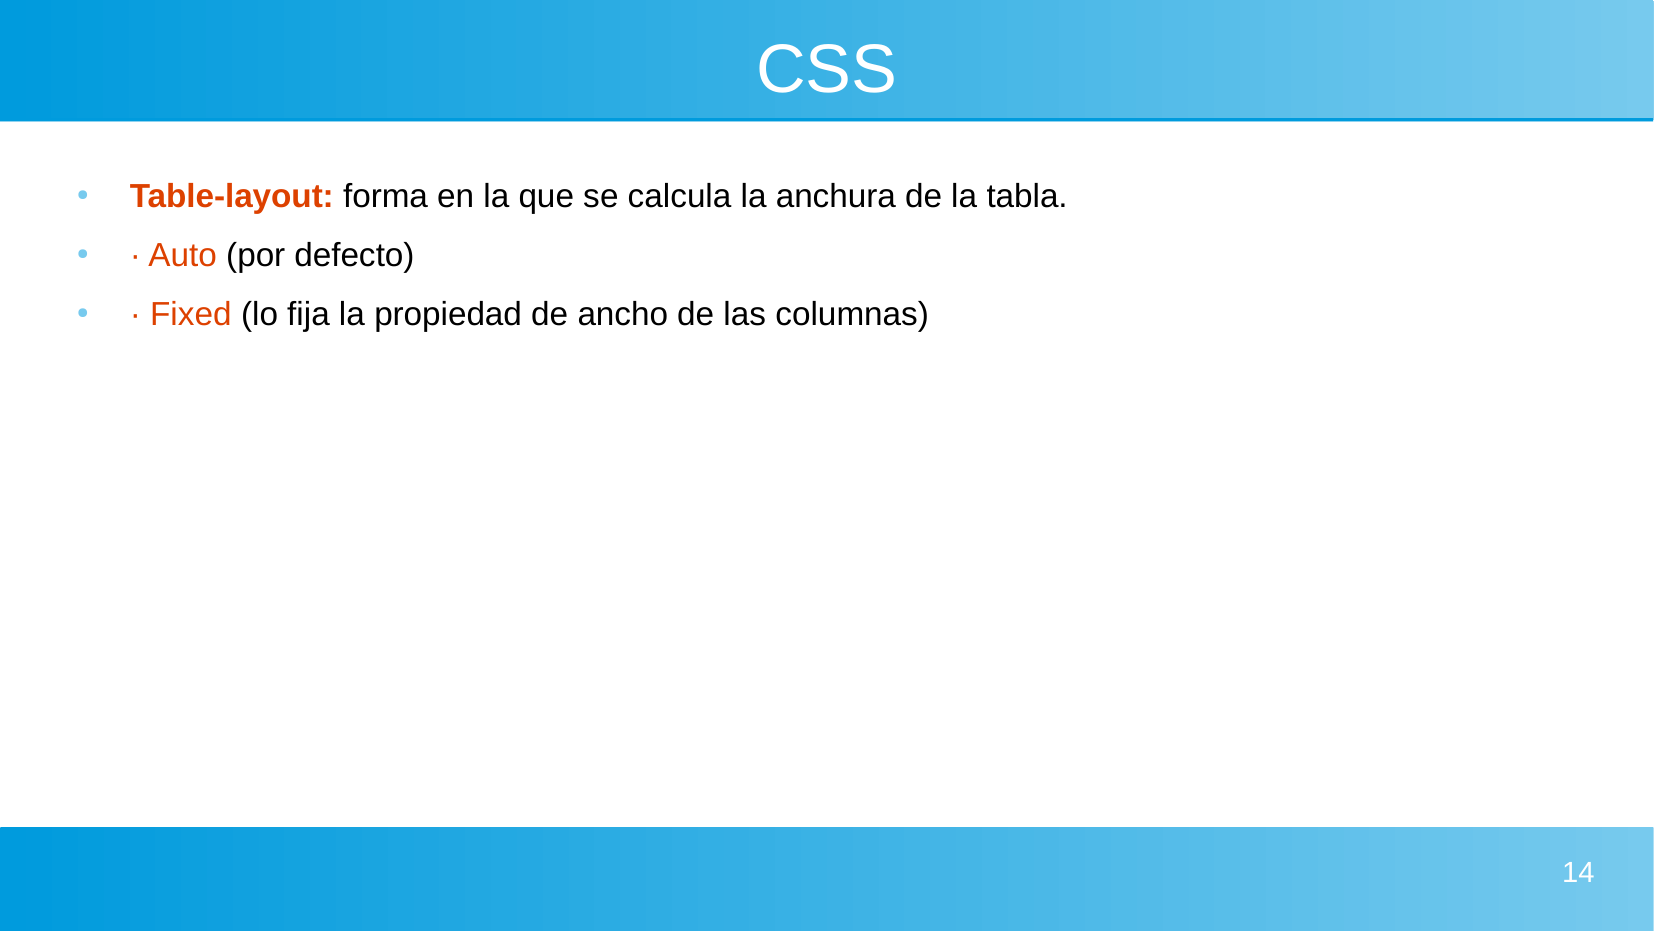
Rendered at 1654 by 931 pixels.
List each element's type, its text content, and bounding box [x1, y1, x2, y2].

title CSS [59, 29, 1595, 108]
list Table-layout: forma en la que se calcula la anchura de la tabla. · Auto (por defecto) · Fixed (lo fija la propiedad de ancho de las columnas) [59, 177, 1595, 768]
